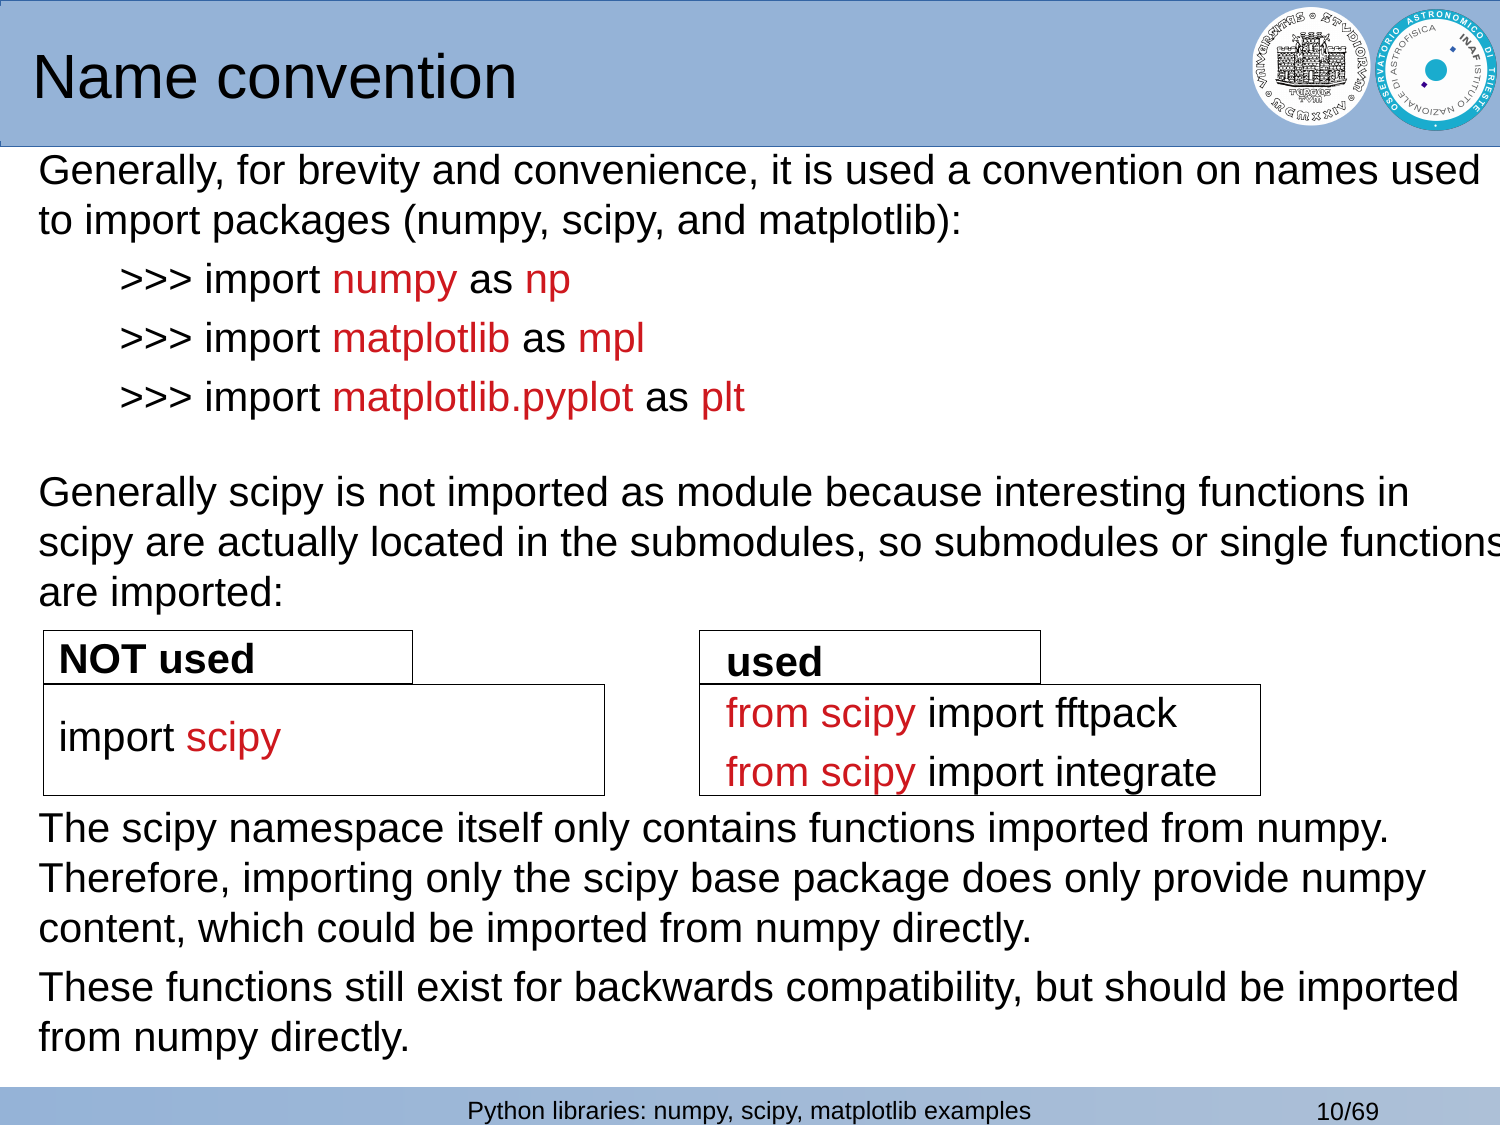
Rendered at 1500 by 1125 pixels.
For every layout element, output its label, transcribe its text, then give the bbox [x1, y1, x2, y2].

list Generally, for brevity and convenience, it is used a convention on names used to import packages (numpy, scipy, and matplotlib): >>> import numpy as np >>> import matplotlib as mpl >>> import matplotlib.pyplot as plt Generally scipy is not imported as module because interesting functions in scipy are actually located in the submodules, so submodules or single functions are imported: The scipy namespace itself only contains functions imported from numpy. Therefore, importing only the scipy base package does only provide numpy content, which could be imported from numpy directly. These functions still exist for backwards compatibility, but should be imported from numpy directly. [23, 135, 1500, 1037]
list import scipy [43, 702, 909, 848]
text_box [43, 678, 605, 796]
list used [711, 626, 1080, 690]
text_box [699, 630, 1261, 796]
text_box Name convention [0, 5, 1253, 141]
picture [1253, 0, 1500, 135]
list NOT used [43, 624, 413, 678]
list from scipy import fftpack from scipy import integrate [909, 678, 1304, 824]
